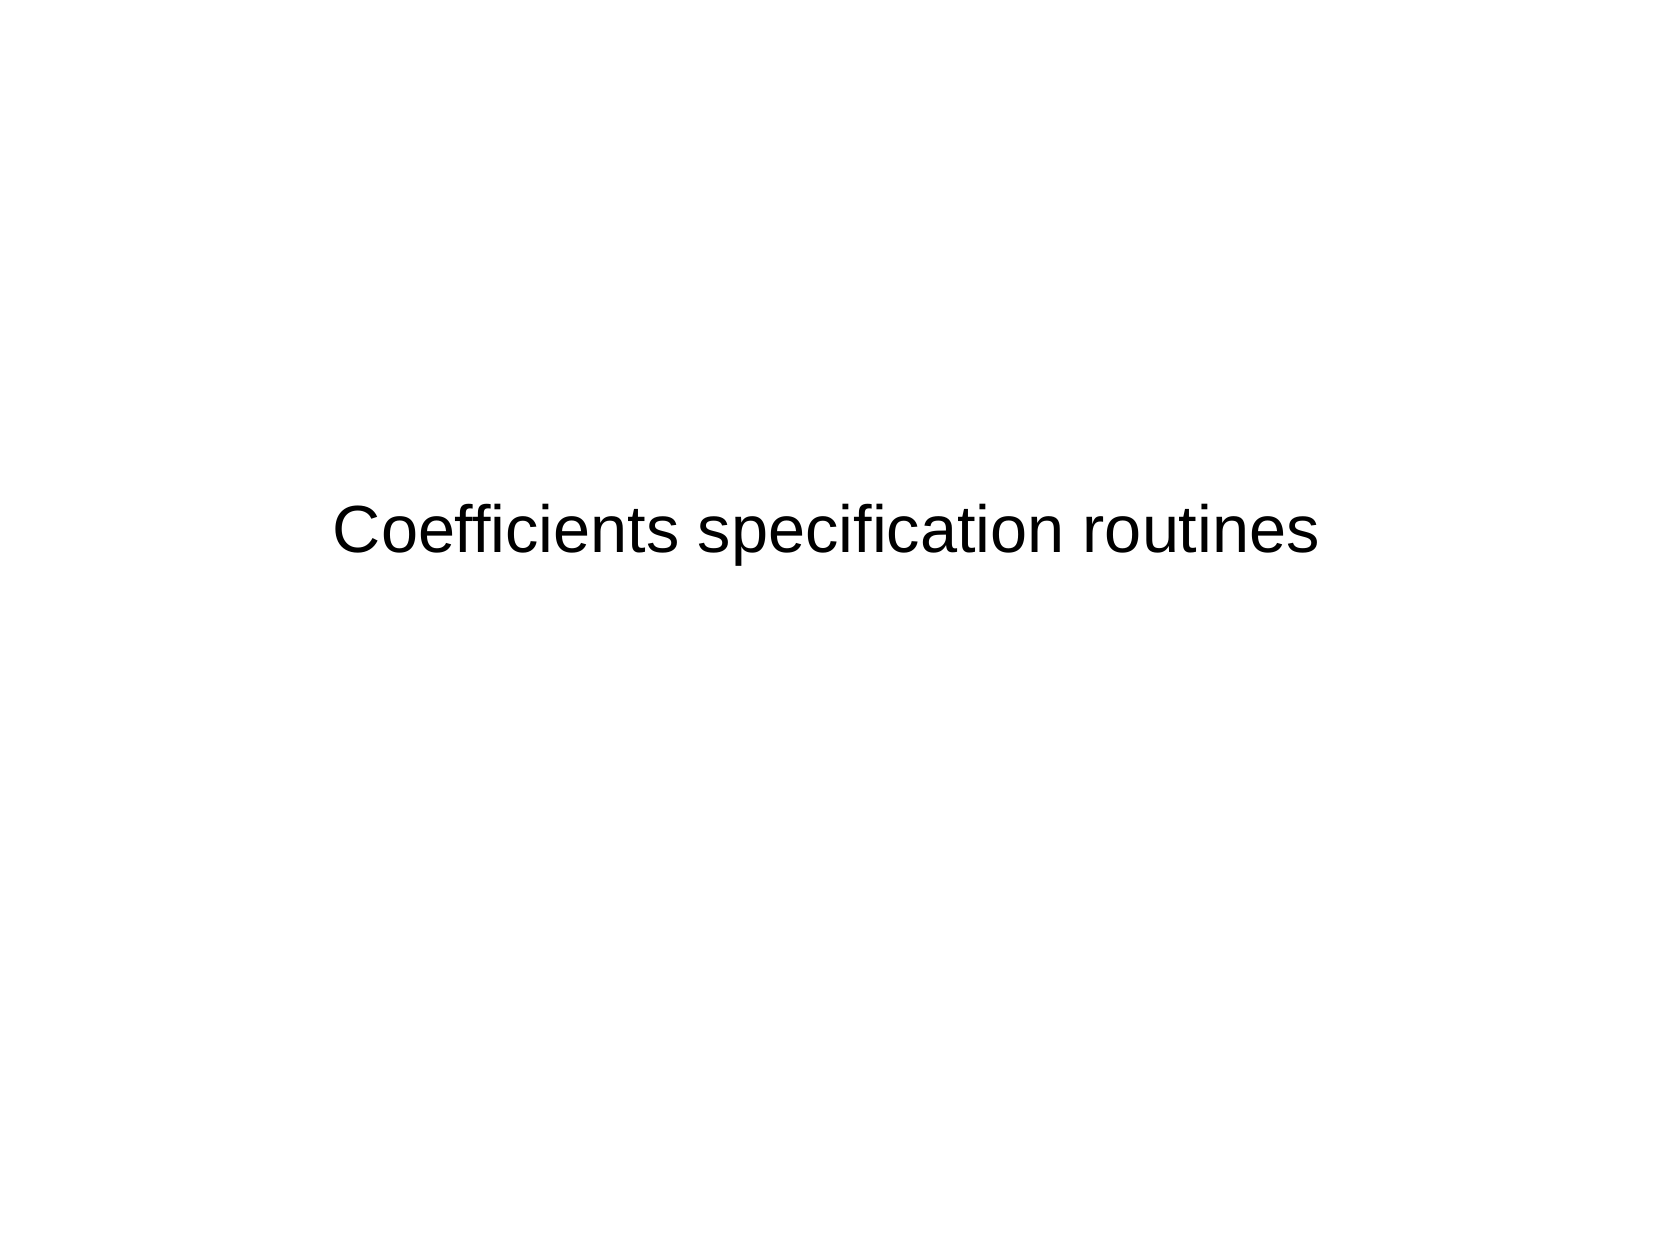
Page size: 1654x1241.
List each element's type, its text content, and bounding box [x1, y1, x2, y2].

subtitle Coefficients specification routines [82, 49, 1571, 1010]
